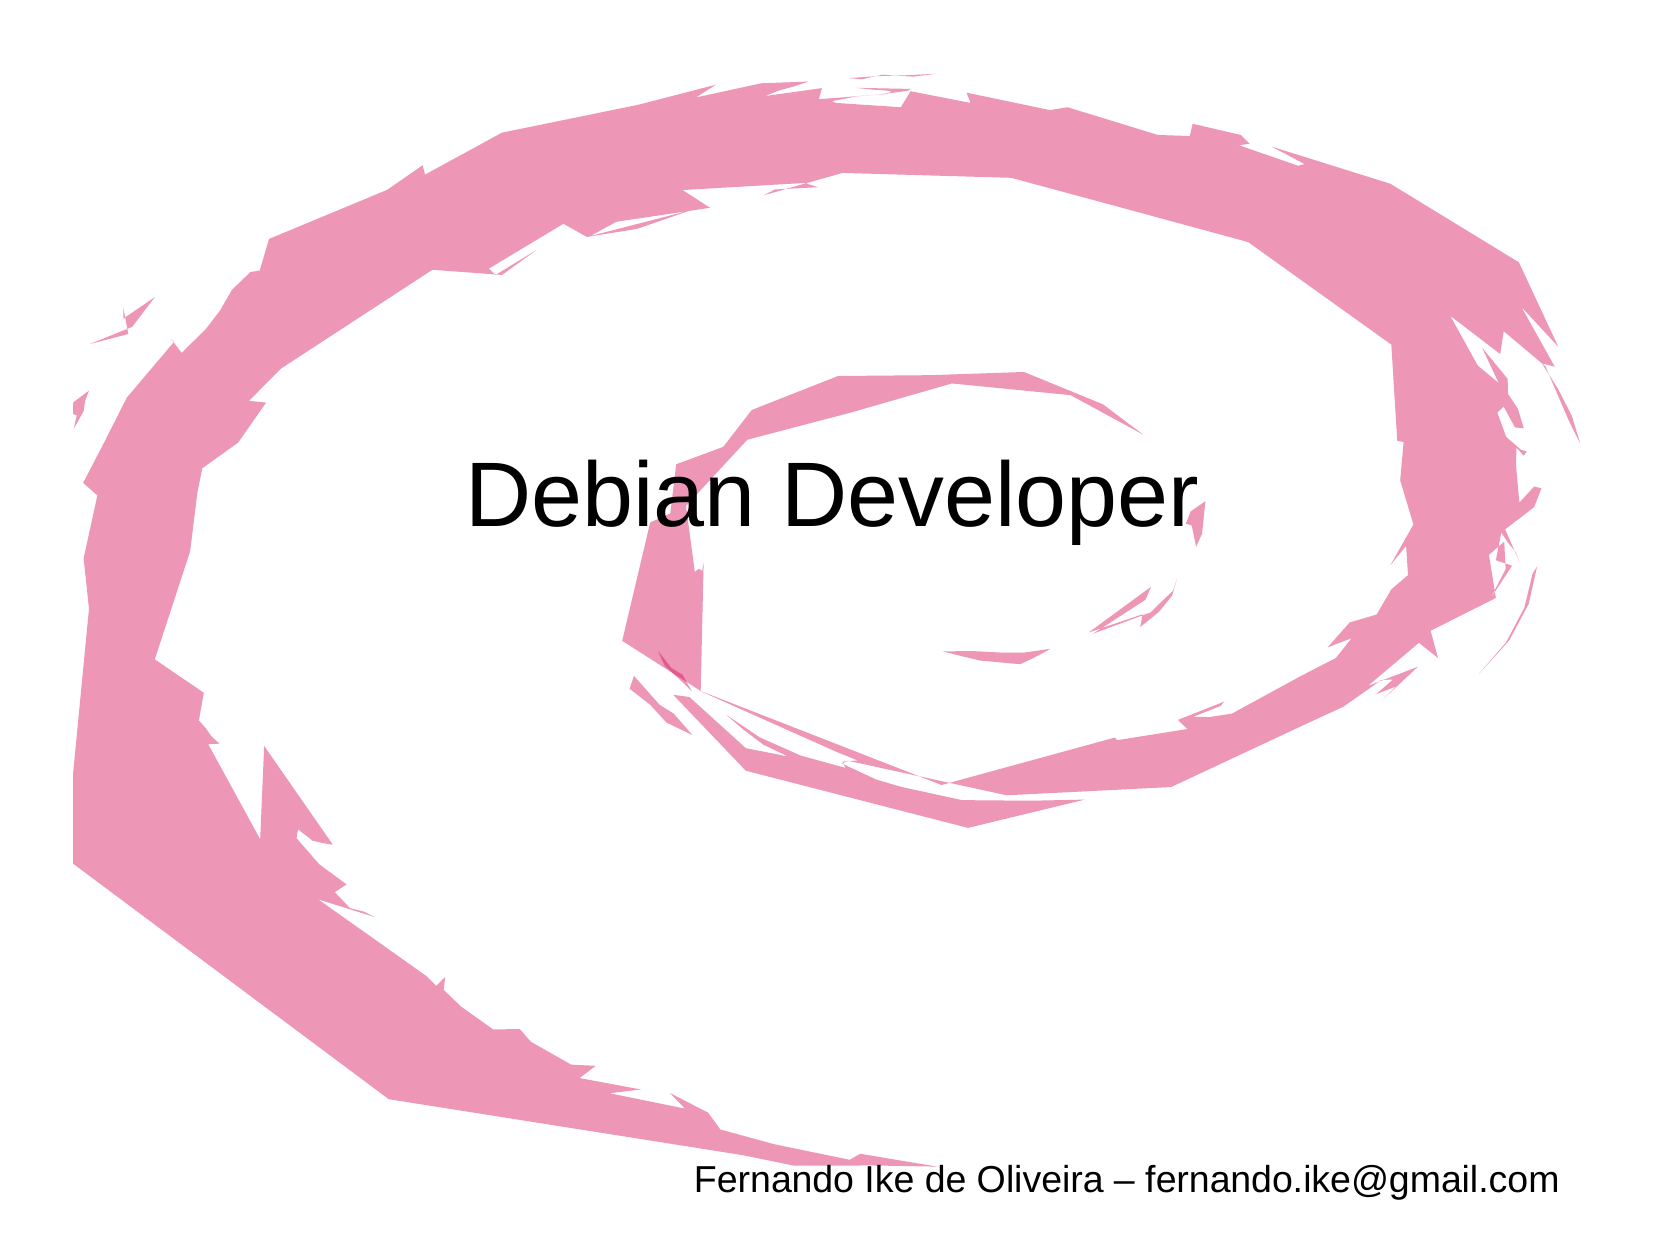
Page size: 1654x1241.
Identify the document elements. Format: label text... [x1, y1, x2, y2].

title Debian Developer [88, 398, 1577, 591]
text_box Fernando Ike de Oliveira – fernando.ike@gmail.com [679, 1151, 1575, 1209]
